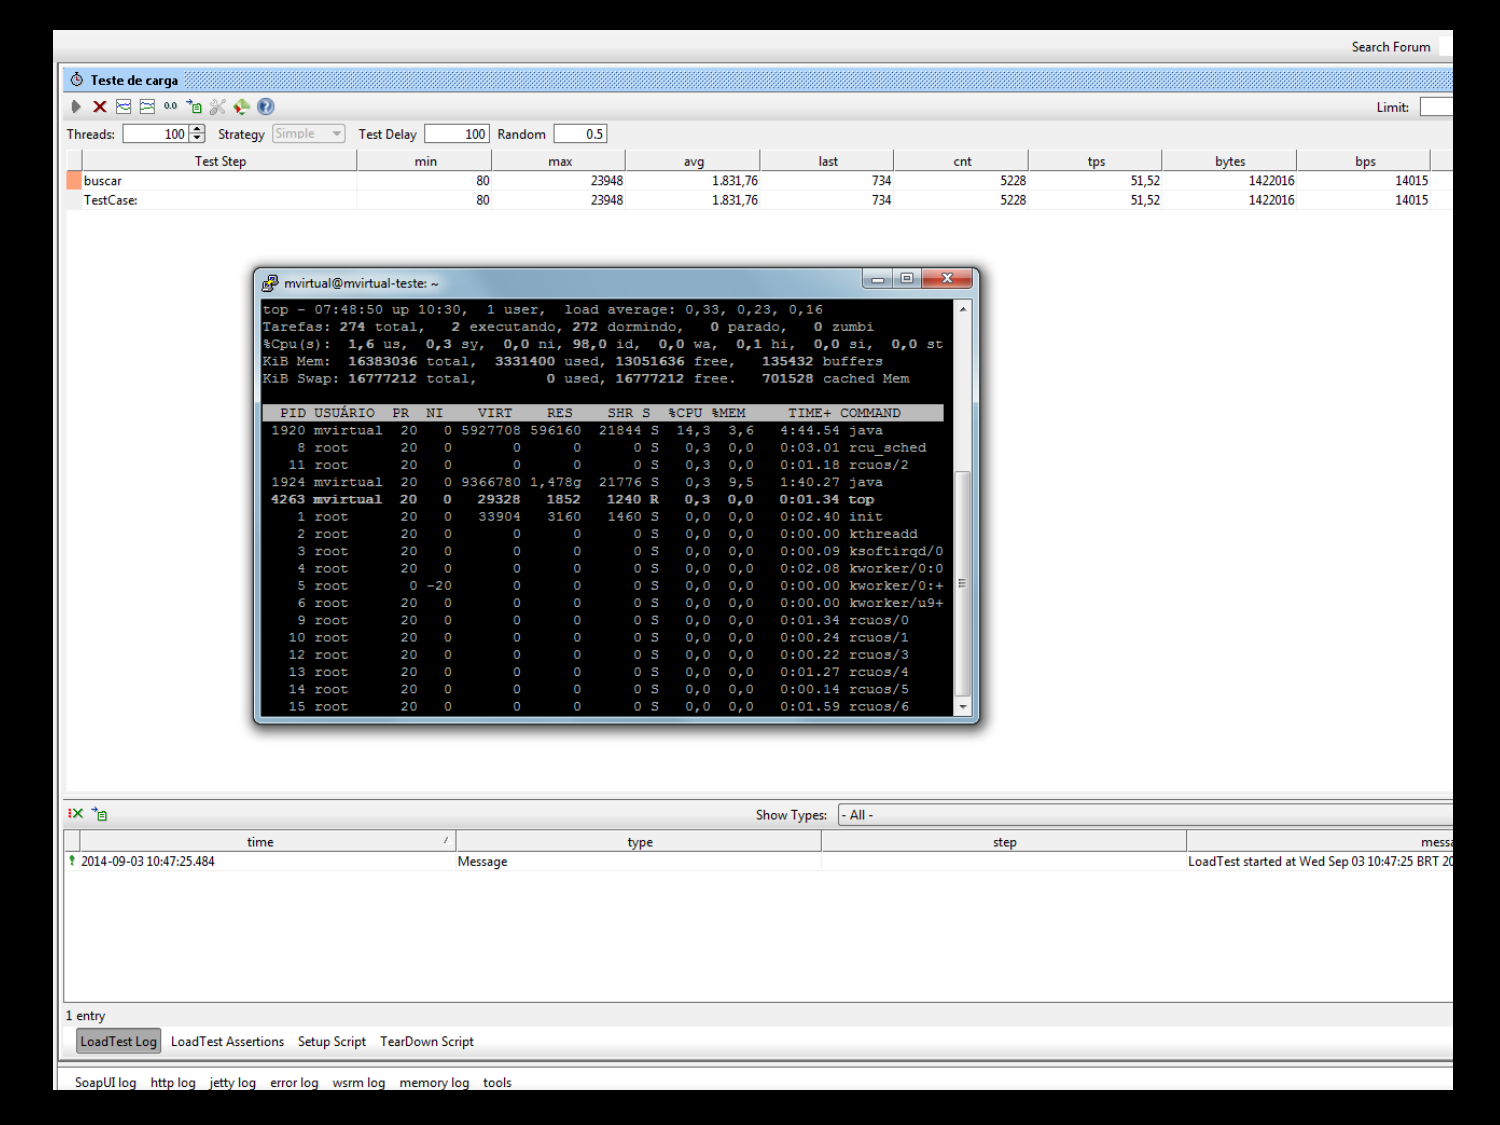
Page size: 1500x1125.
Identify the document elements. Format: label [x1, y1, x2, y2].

picture [53, 30, 1453, 1090]
